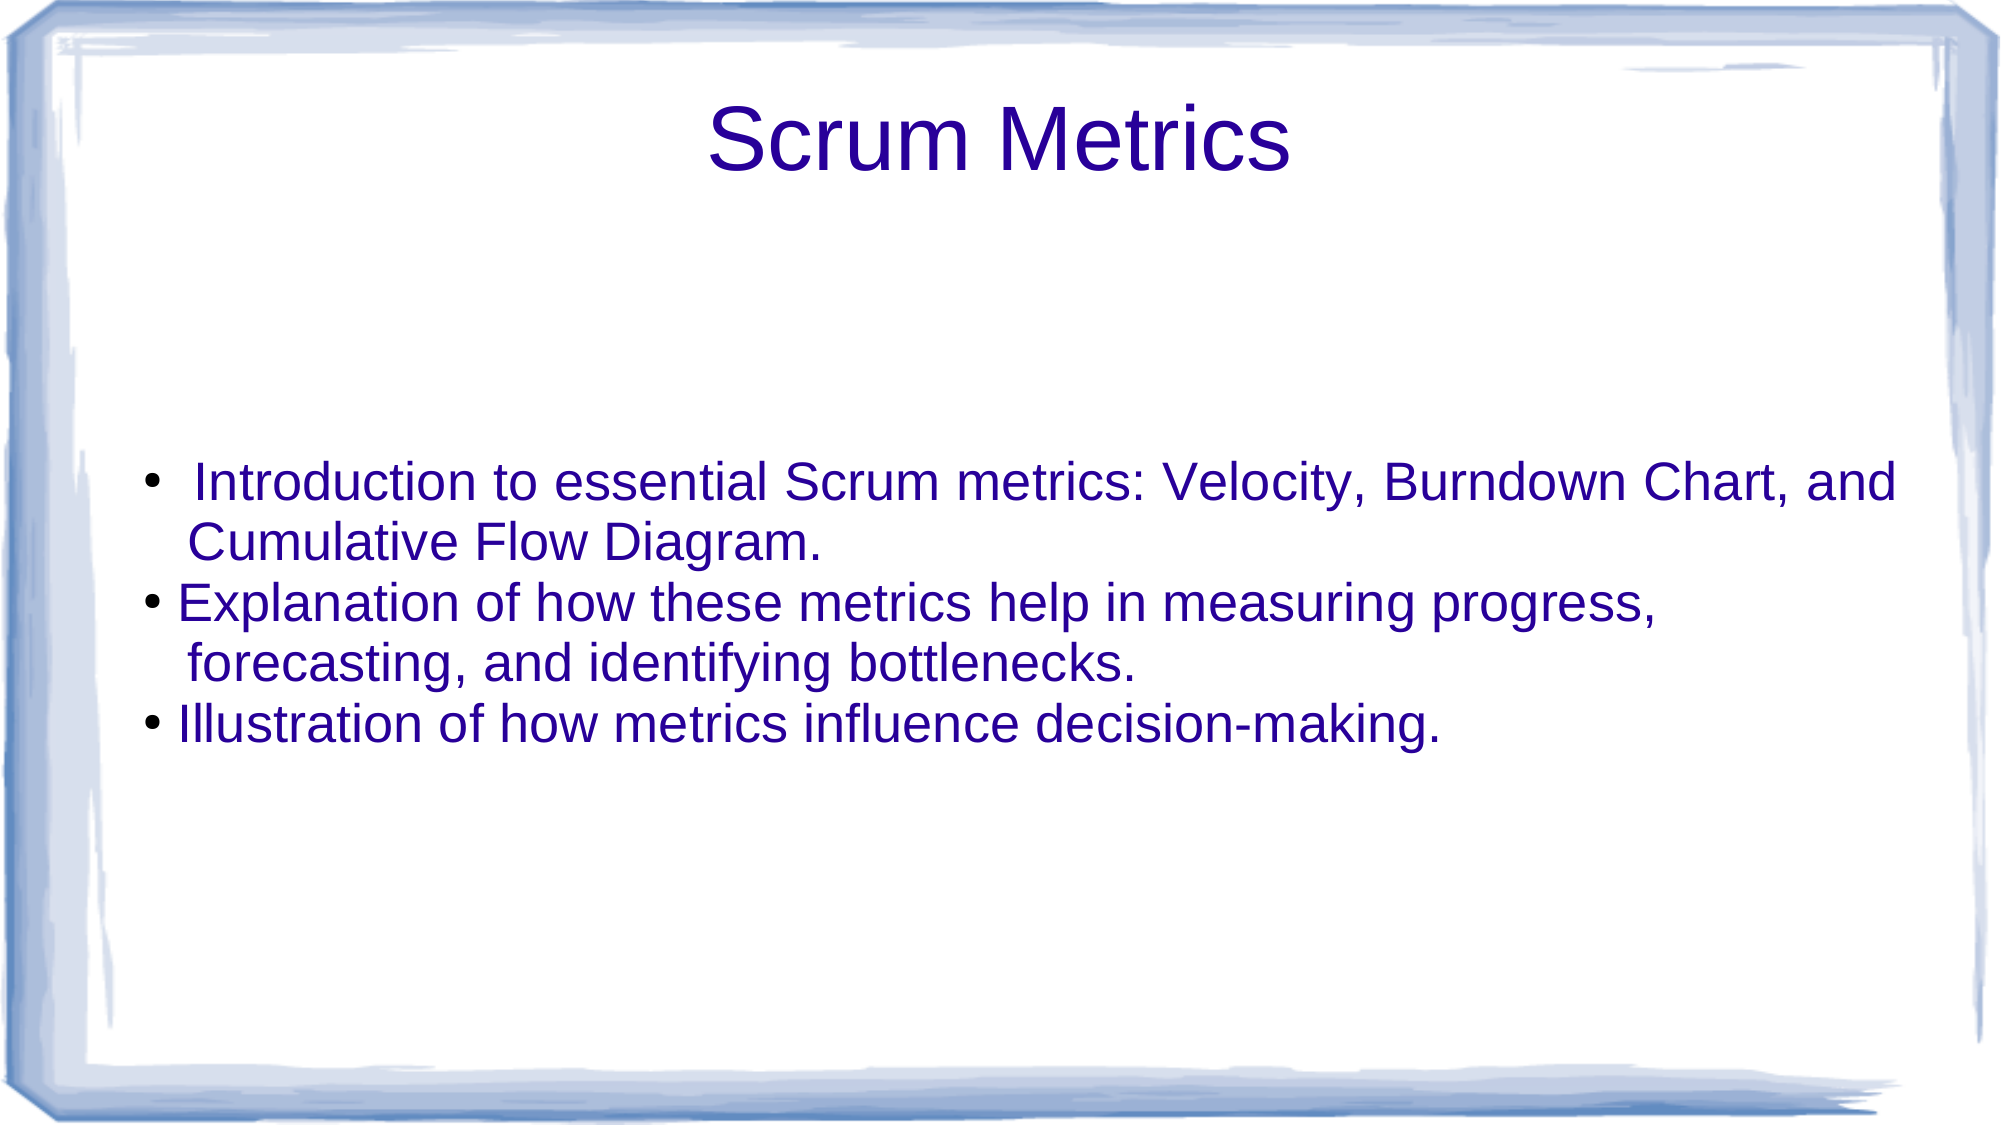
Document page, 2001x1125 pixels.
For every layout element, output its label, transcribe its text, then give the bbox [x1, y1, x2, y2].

title Scrum Metrics [99, 44, 1900, 233]
picture [0, 0, 2001, 1125]
subtitle Introduction to essential Scrum metrics: Velocity, Burndown Chart, and Cumulative Flow Diagram. Explanation of how these metrics help in measuring progress, forecasting, and identifying bottlenecks. Illustration of how metrics influence decision-making. [142, 294, 1900, 911]
